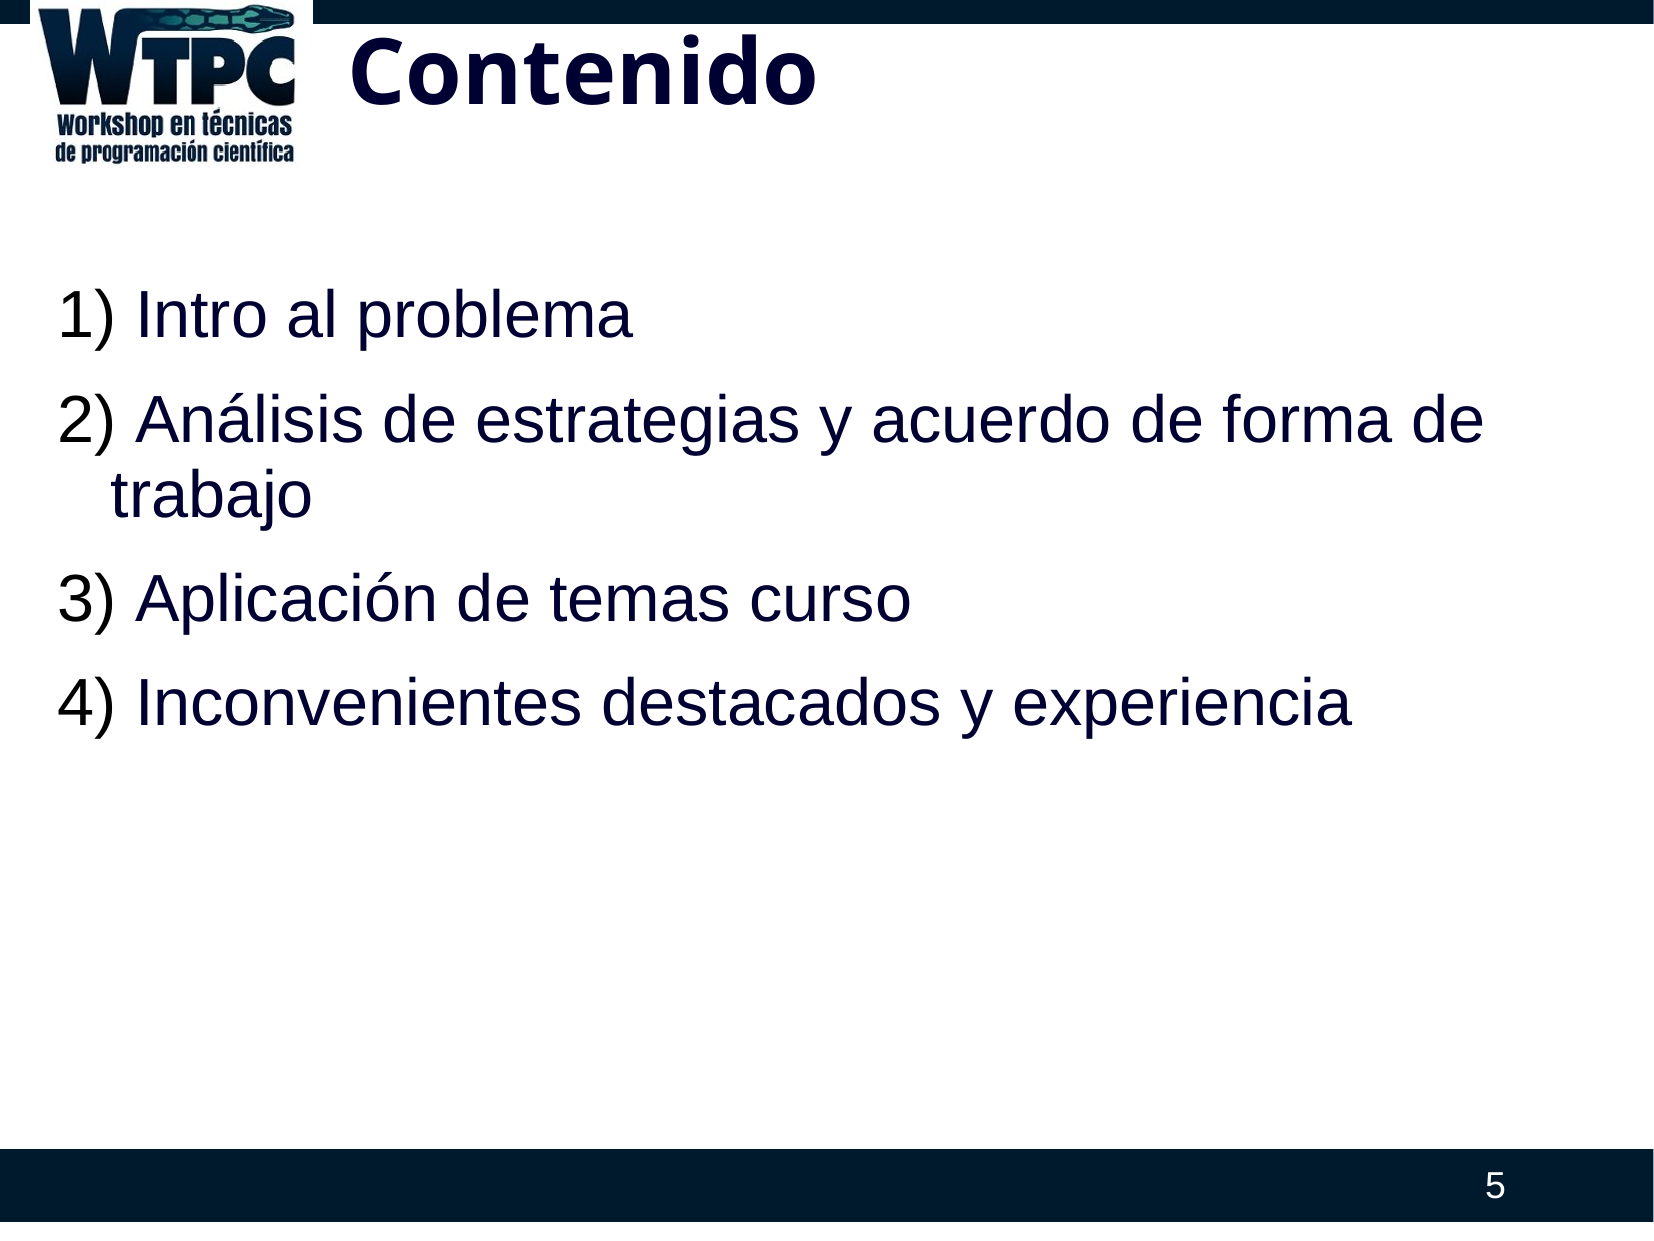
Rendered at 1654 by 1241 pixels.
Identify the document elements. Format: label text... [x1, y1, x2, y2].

text_box <número> [1470, 1156, 1654, 1228]
picture [0, 1149, 1654, 1223]
title Contenido [347, 24, 1569, 125]
picture [0, 0, 1654, 175]
list Intro al problema Análisis de estrategias y acuerdo de forma de trabajo Aplicación de temas curso Inconvenientes destacados y experiencia [39, 277, 1617, 1106]
